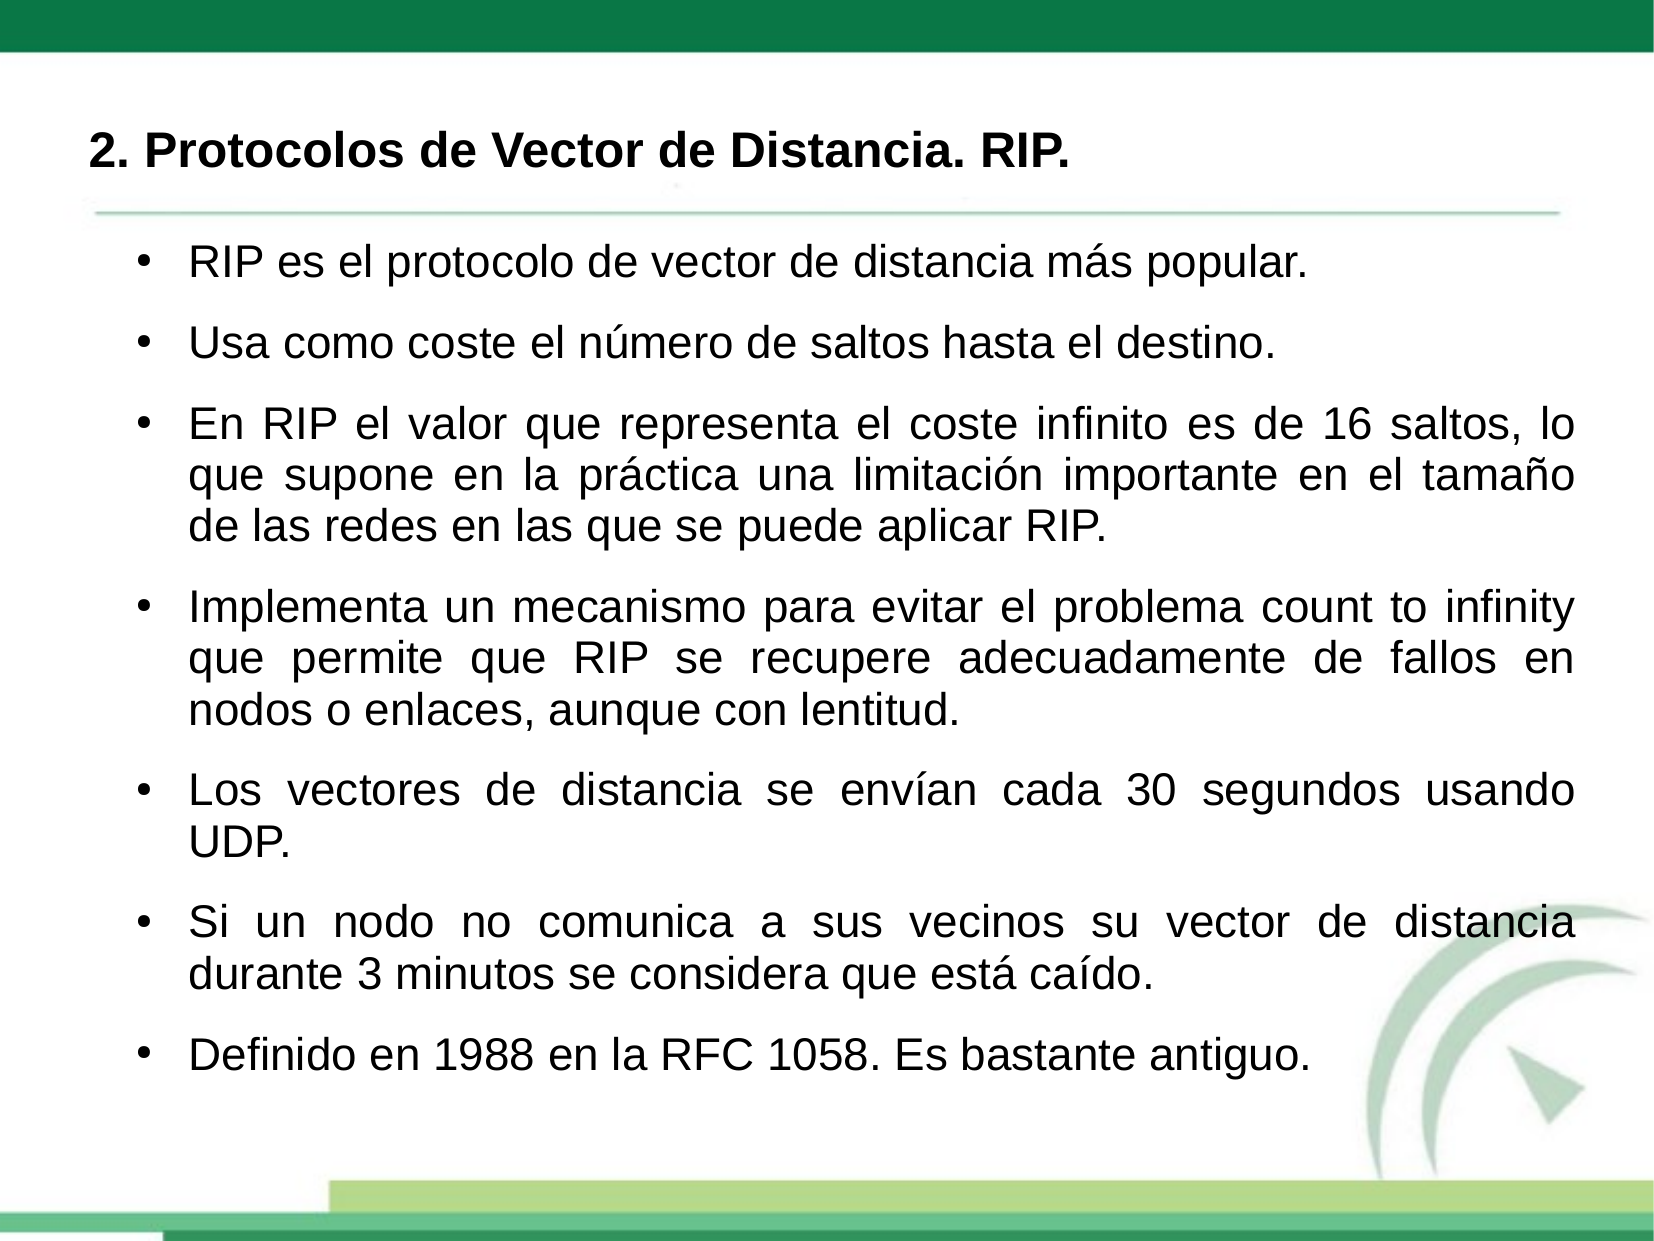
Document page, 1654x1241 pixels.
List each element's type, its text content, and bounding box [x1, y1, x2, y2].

title 2. Protocolos de Vector de Distancia. RIP. [88, 46, 1577, 236]
picture [0, 0, 1654, 1241]
list RIP es el protocolo de vector de distancia más popular. Usa como coste el número de saltos hasta el destino. En RIP el valor que representa el coste infinito es de 16 saltos, lo que supone en la práctica una limitación importante en el tamaño de las redes en las que se puede aplicar RIP. Implementa un mecanismo para evitar el problema count to infinity que permite que RIP se recupere adecuadamente de fallos en nodos o enlaces, aunque con lentitud. Los vectores de distancia se envían cada 30 segundos usando UDP. Si un nodo no comunica a sus vecinos su vector de distancia durante 3 minutos se considera que está caído. Definido en 1988 en la RFC 1058. Es bastante antiguo. [88, 236, 1577, 1079]
